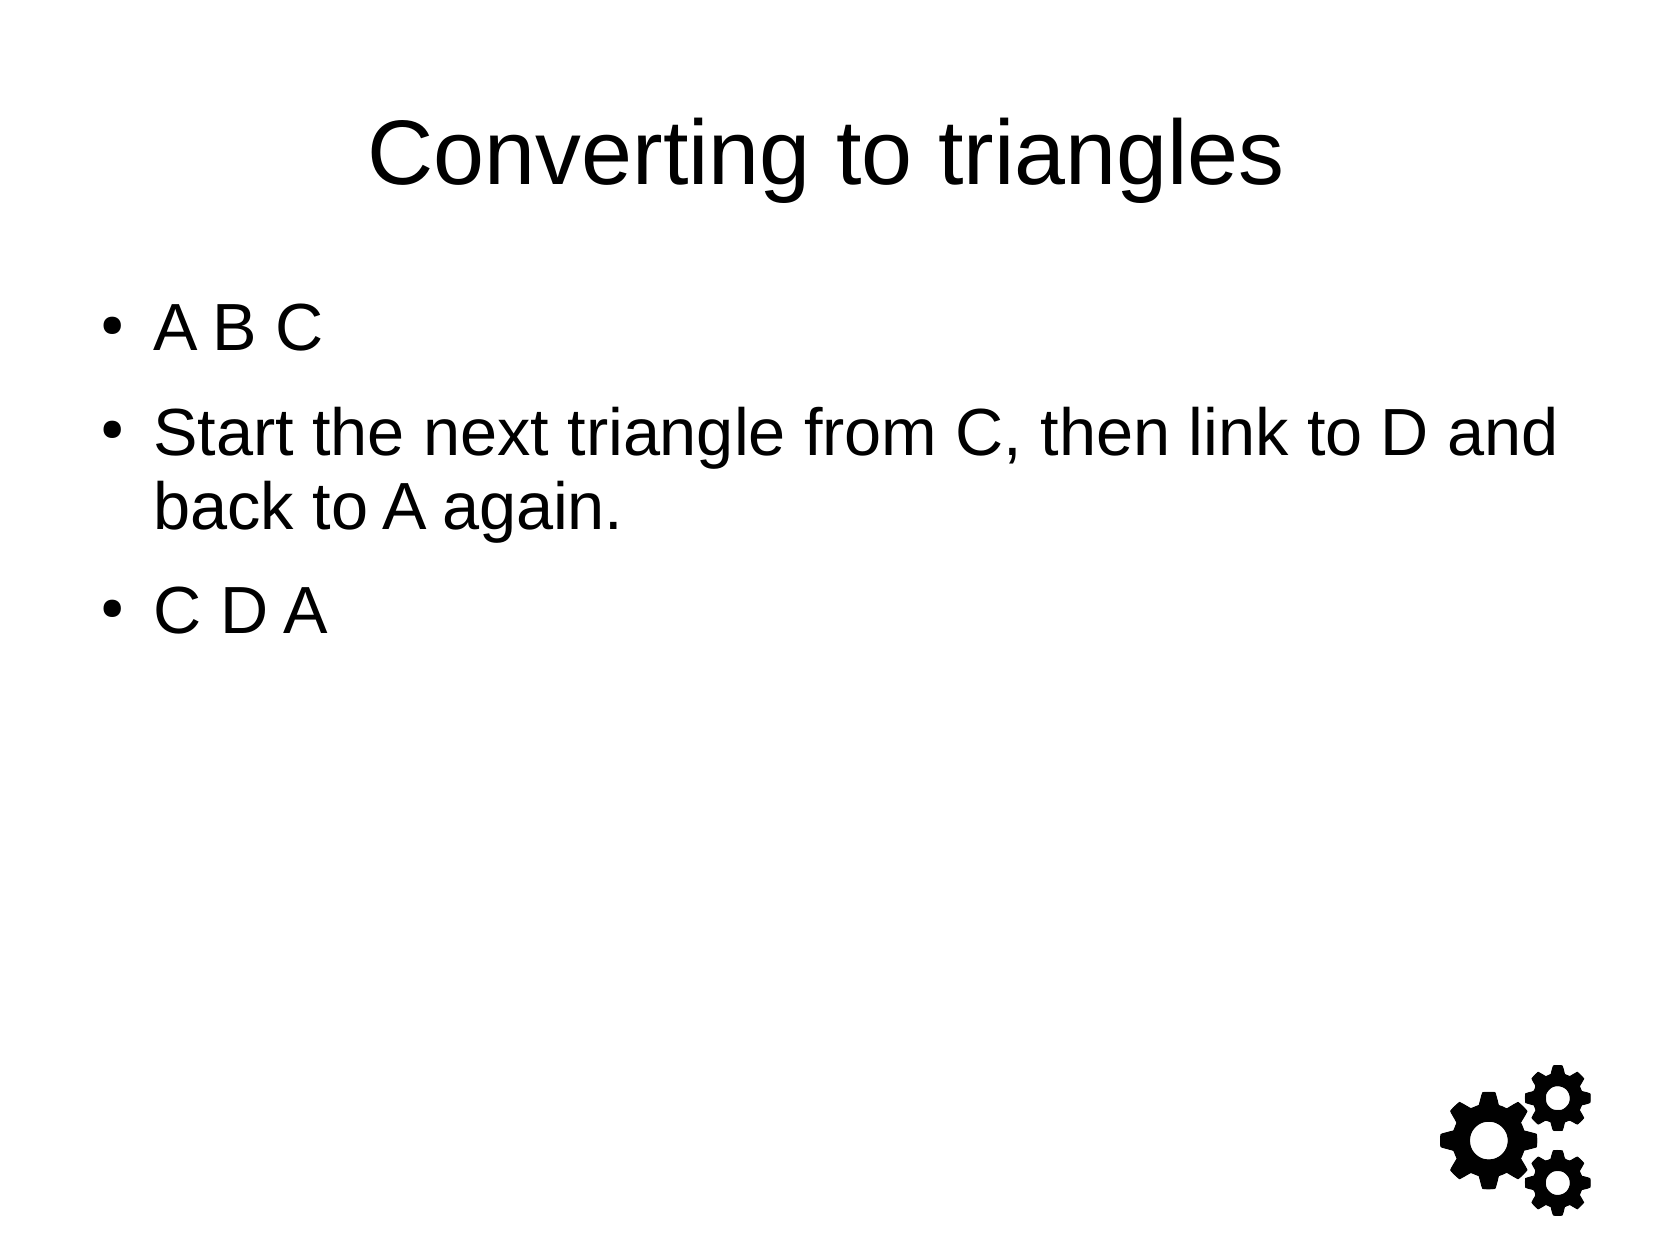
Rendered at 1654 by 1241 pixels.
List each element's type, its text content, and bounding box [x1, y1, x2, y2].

list A B C Start the next triangle from C, then link to D and back to A again. C D A [82, 290, 1571, 1010]
title Converting to triangles [82, 49, 1571, 257]
picture [1440, 1065, 1591, 1216]
